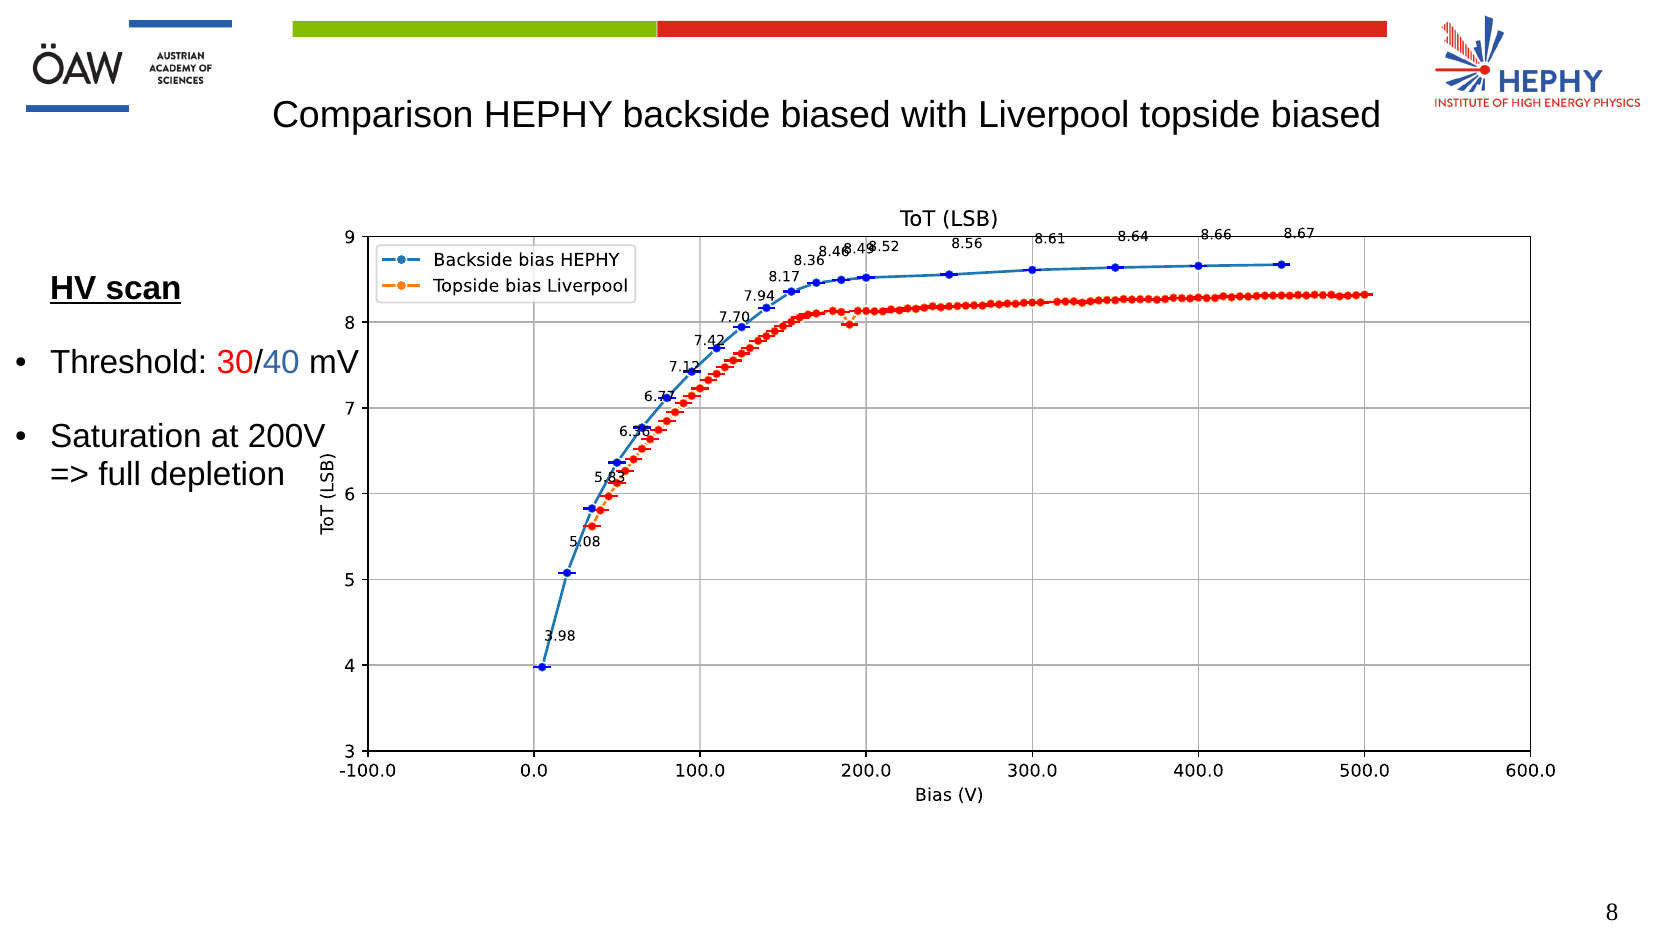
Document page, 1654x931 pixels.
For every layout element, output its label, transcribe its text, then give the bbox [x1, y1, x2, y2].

text_box HV scan Threshold: 30/40 mV Saturation at 200V => full depletion [0, 262, 376, 526]
title Comparison HEPHY backside biased with Liverpool topside biased [82, 37, 1571, 193]
picture [1430, 12, 1642, 109]
picture [26, 20, 232, 112]
picture [300, 188, 1576, 826]
